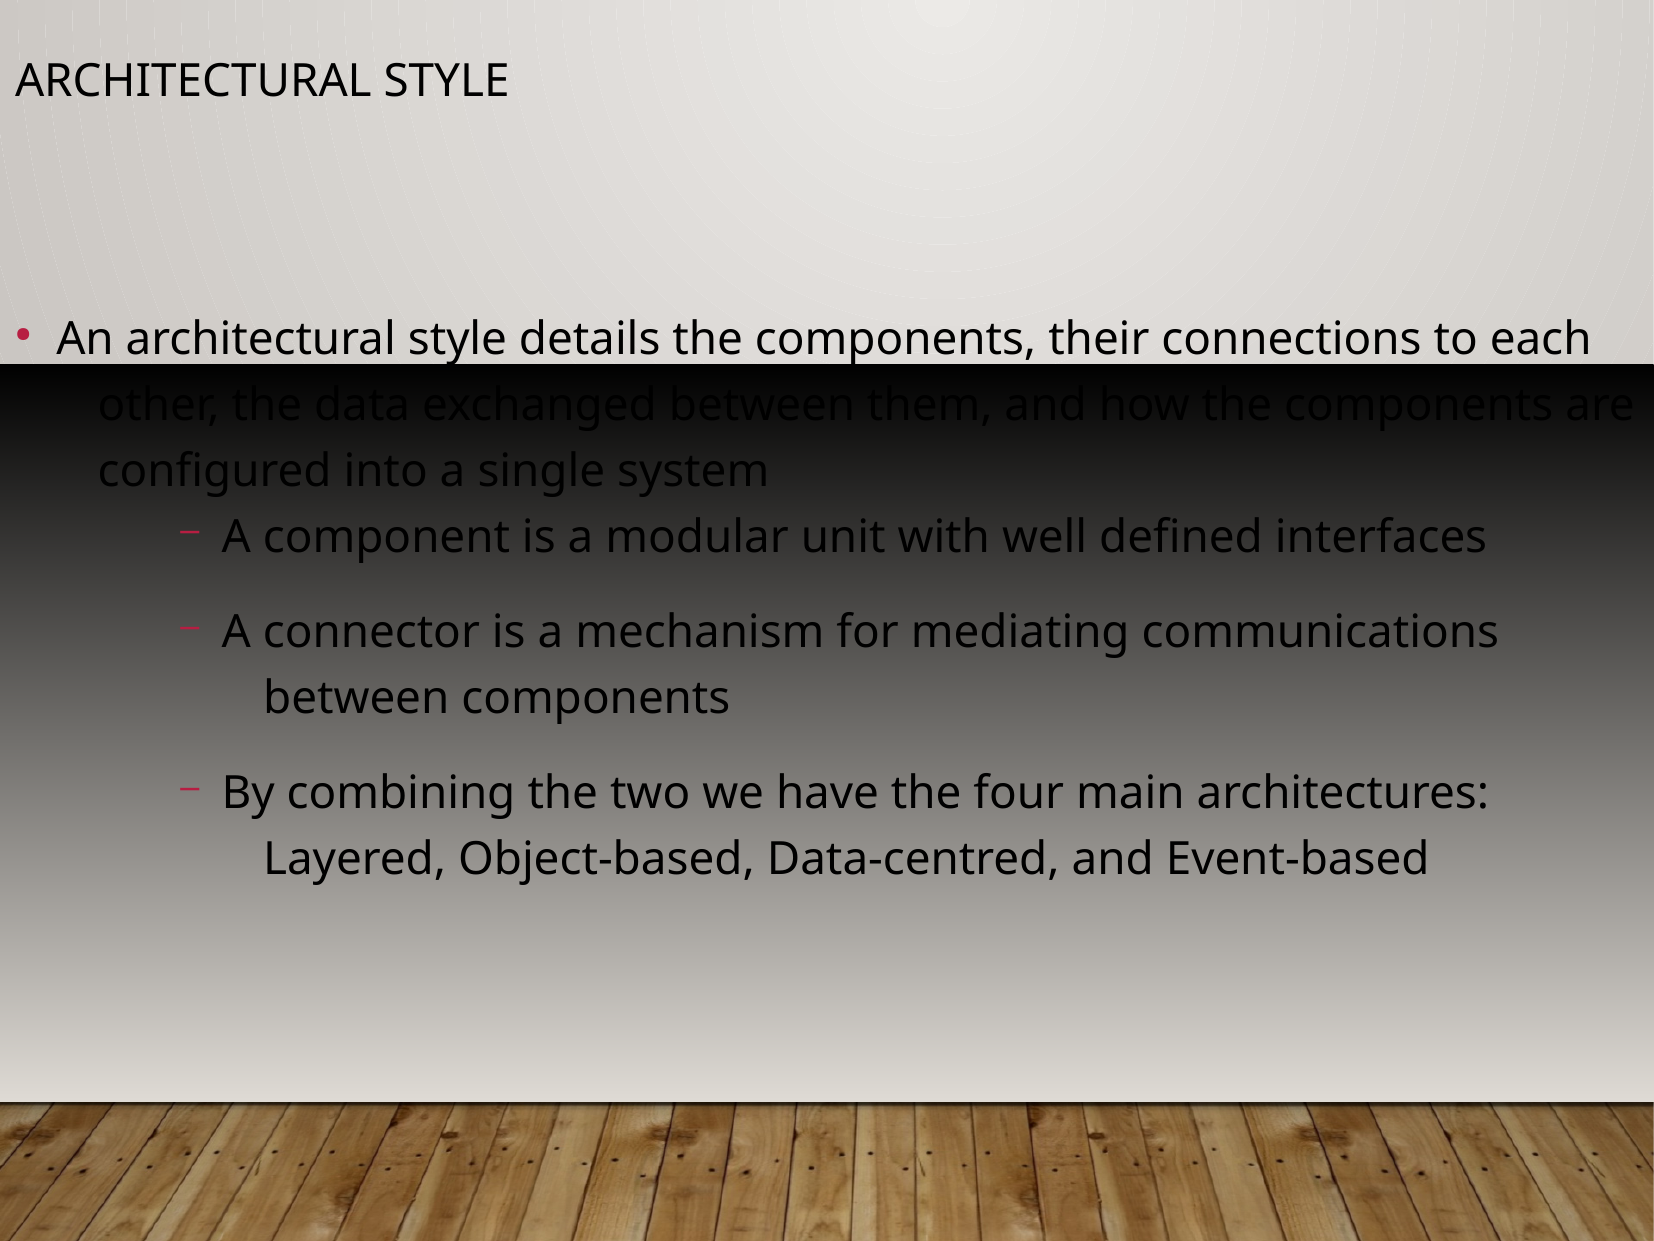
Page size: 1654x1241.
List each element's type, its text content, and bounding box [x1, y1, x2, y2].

list An architectural style details the components, their connections to each other, the data exchanged between them, and how the components are configured into a single system A component is a modular unit with well defined interfaces A connector is a mechanism for mediating communications between components By combining the two we have the four main architectures: Layered, Object-based, Data-centred, and Event-based [0, 290, 1654, 1010]
title Architectural Style [0, 49, 1654, 257]
